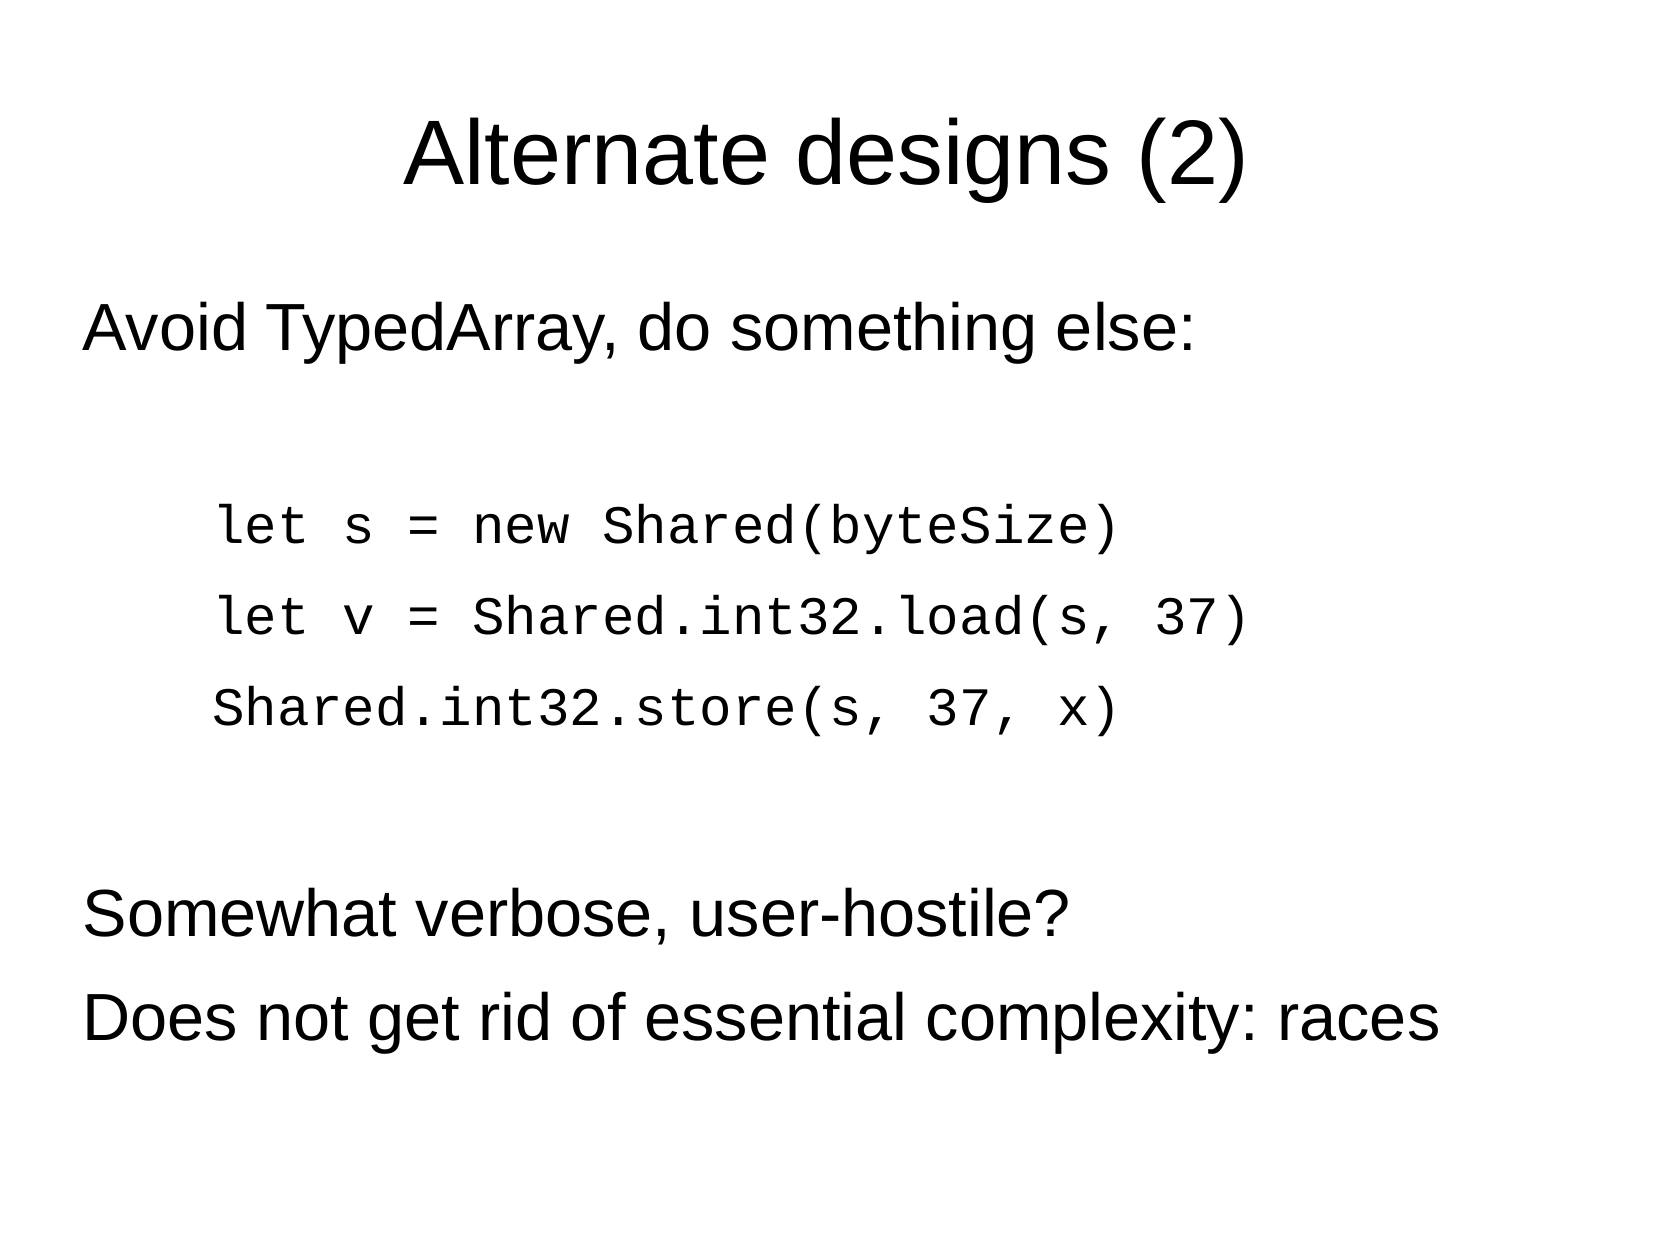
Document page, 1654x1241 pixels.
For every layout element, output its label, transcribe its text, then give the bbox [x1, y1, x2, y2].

list Avoid TypedArray, do something else: let s = new Shared(byteSize) let v = Shared.int32.load(s, 37) Shared.int32.store(s, 37, x) Somewhat verbose, user-hostile? Does not get rid of essential complexity: races [82, 290, 1571, 1053]
title Alternate designs (2) [82, 49, 1571, 257]
